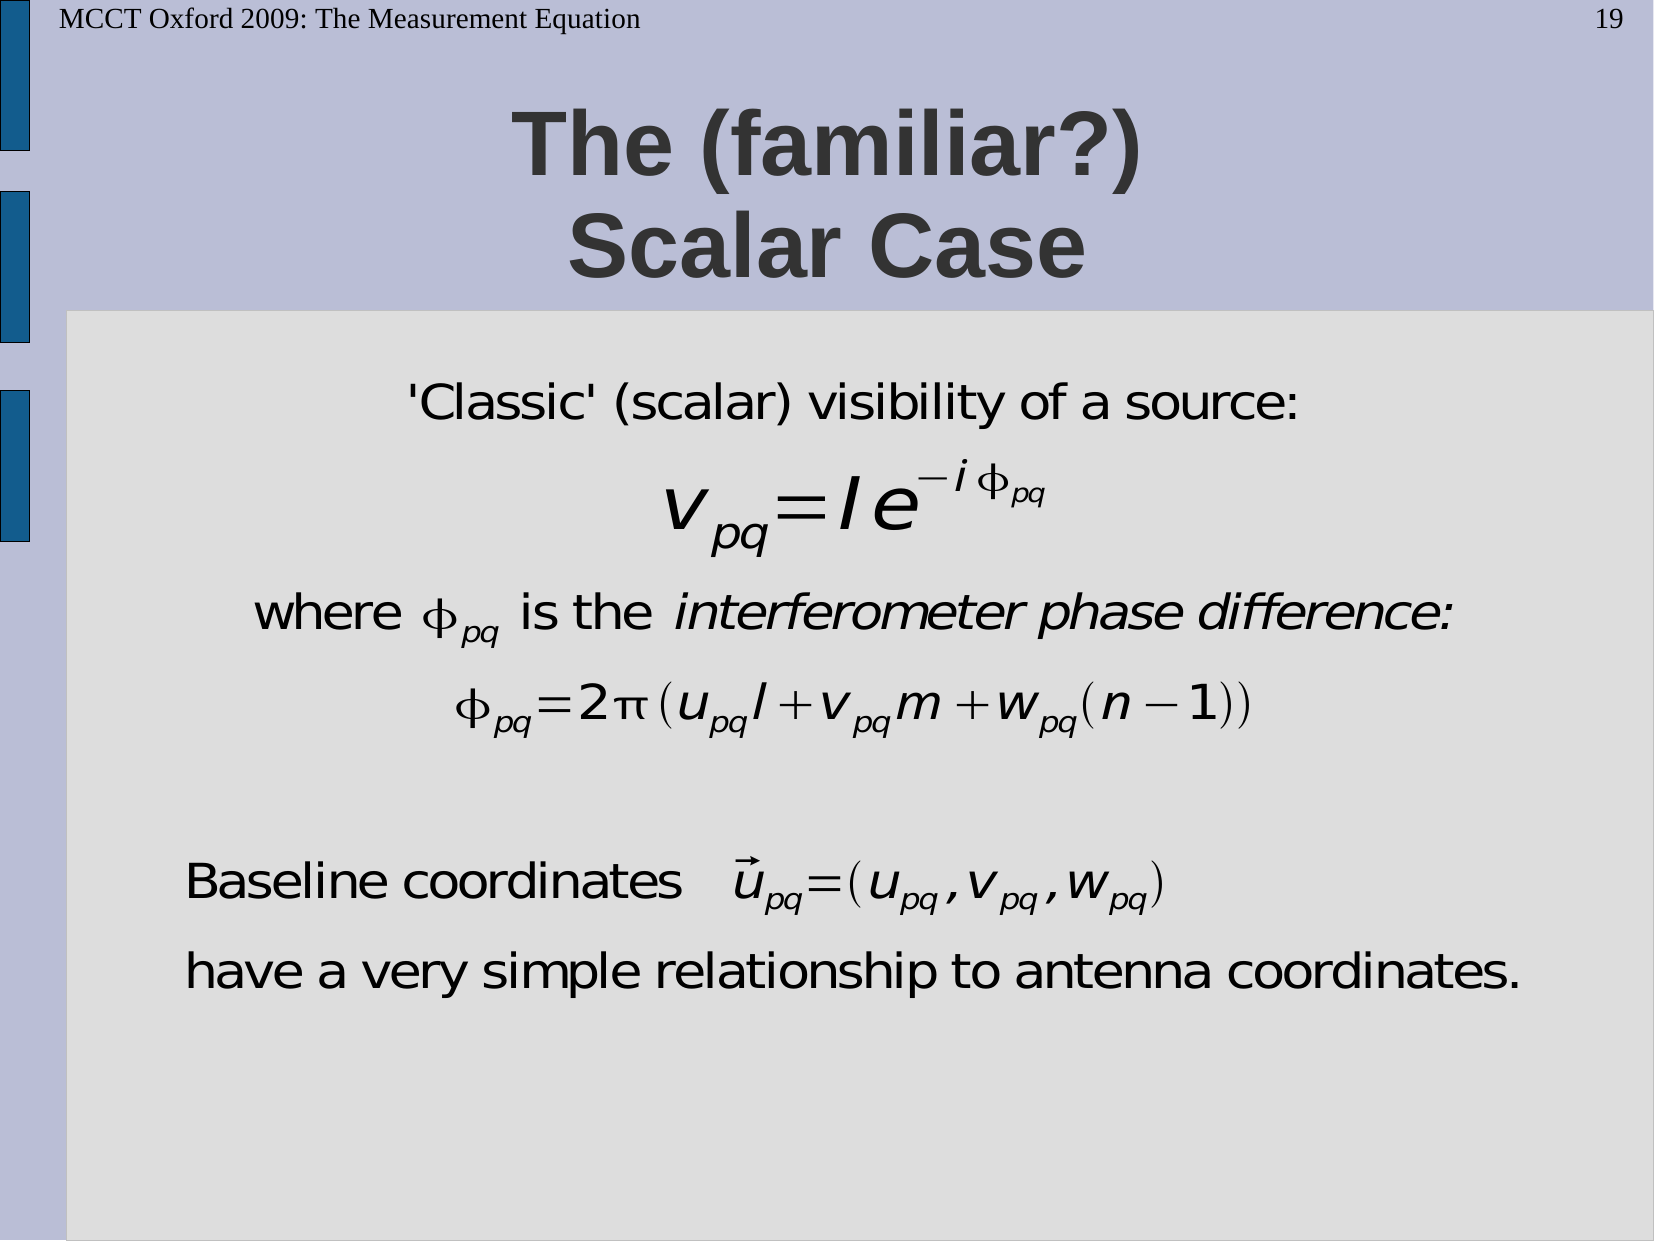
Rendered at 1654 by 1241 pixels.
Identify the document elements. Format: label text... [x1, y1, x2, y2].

chart [177, 352, 1529, 1094]
title The (familiar?) Scalar Case [121, 87, 1534, 302]
